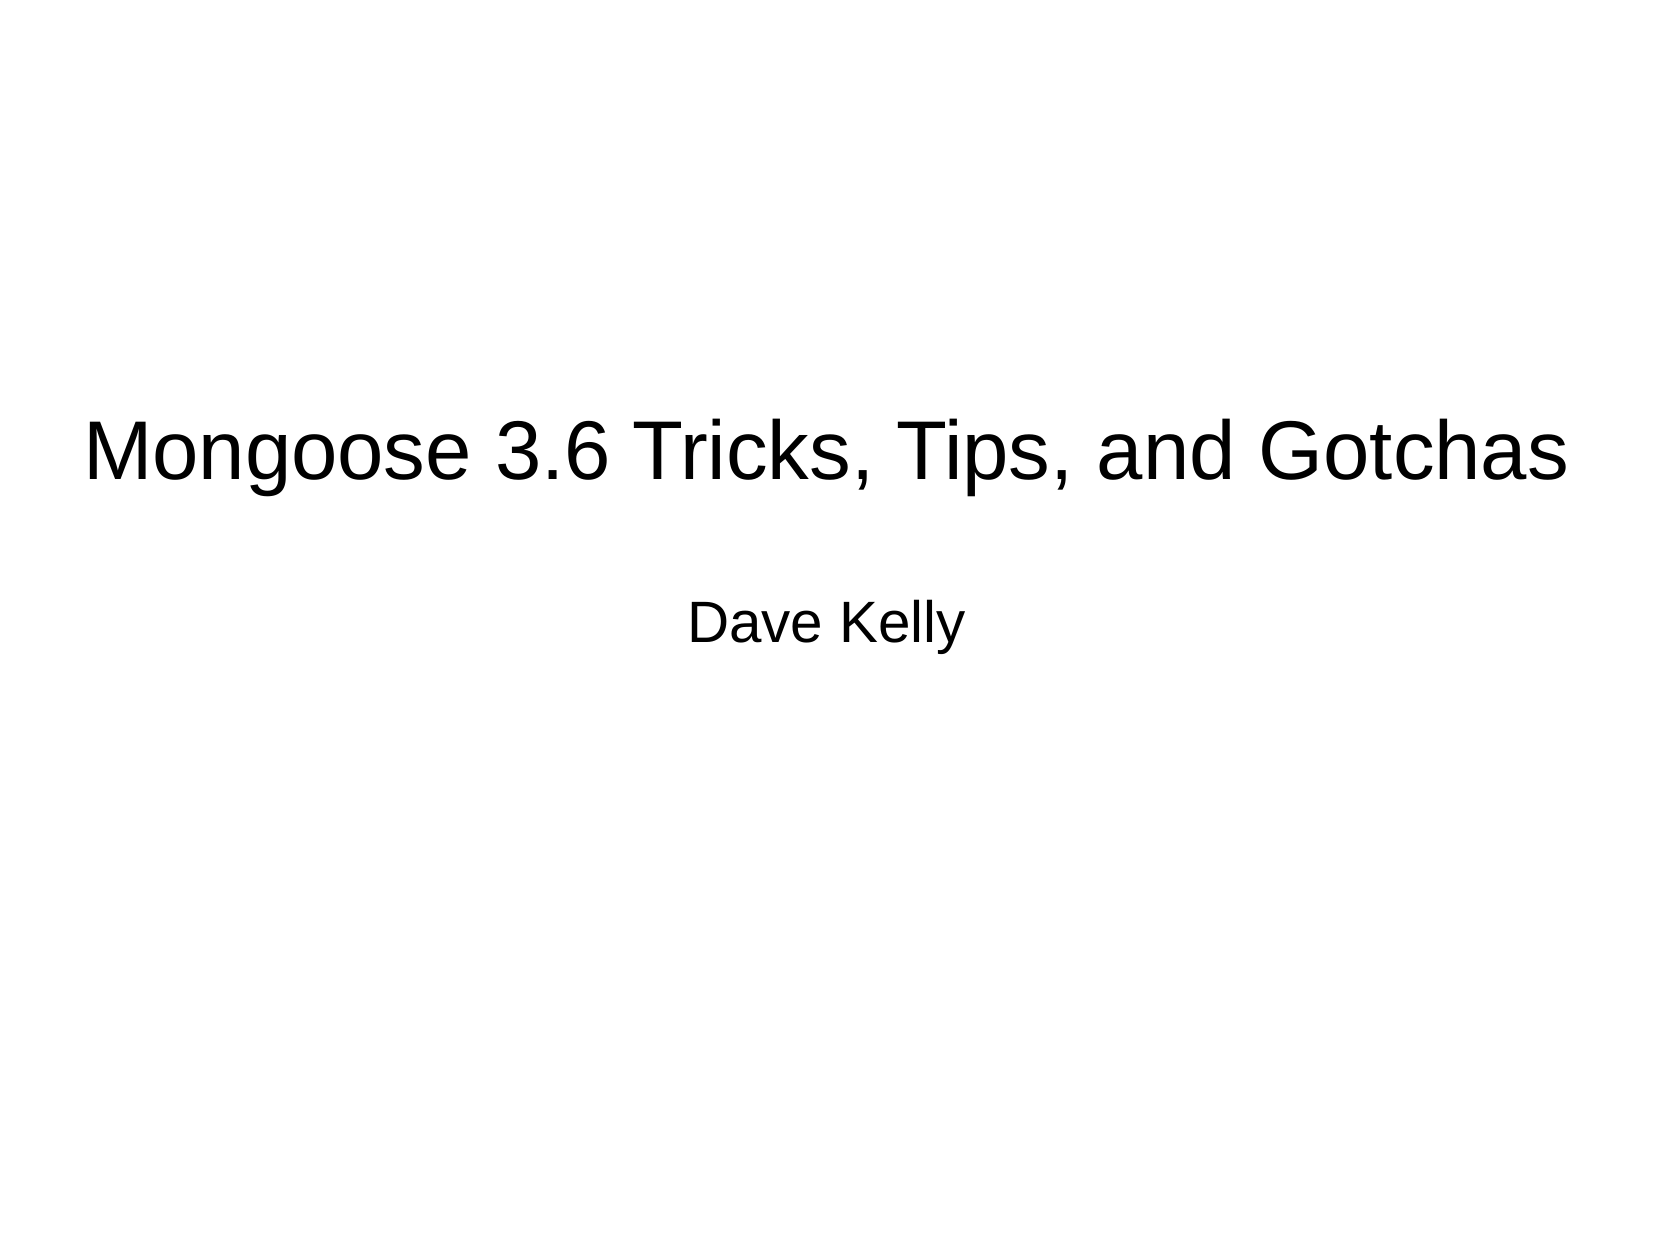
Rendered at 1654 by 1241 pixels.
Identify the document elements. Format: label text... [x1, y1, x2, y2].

subtitle Mongoose 3.6 Tricks, Tips, and Gotchas Dave Kelly [82, 49, 1571, 1010]
